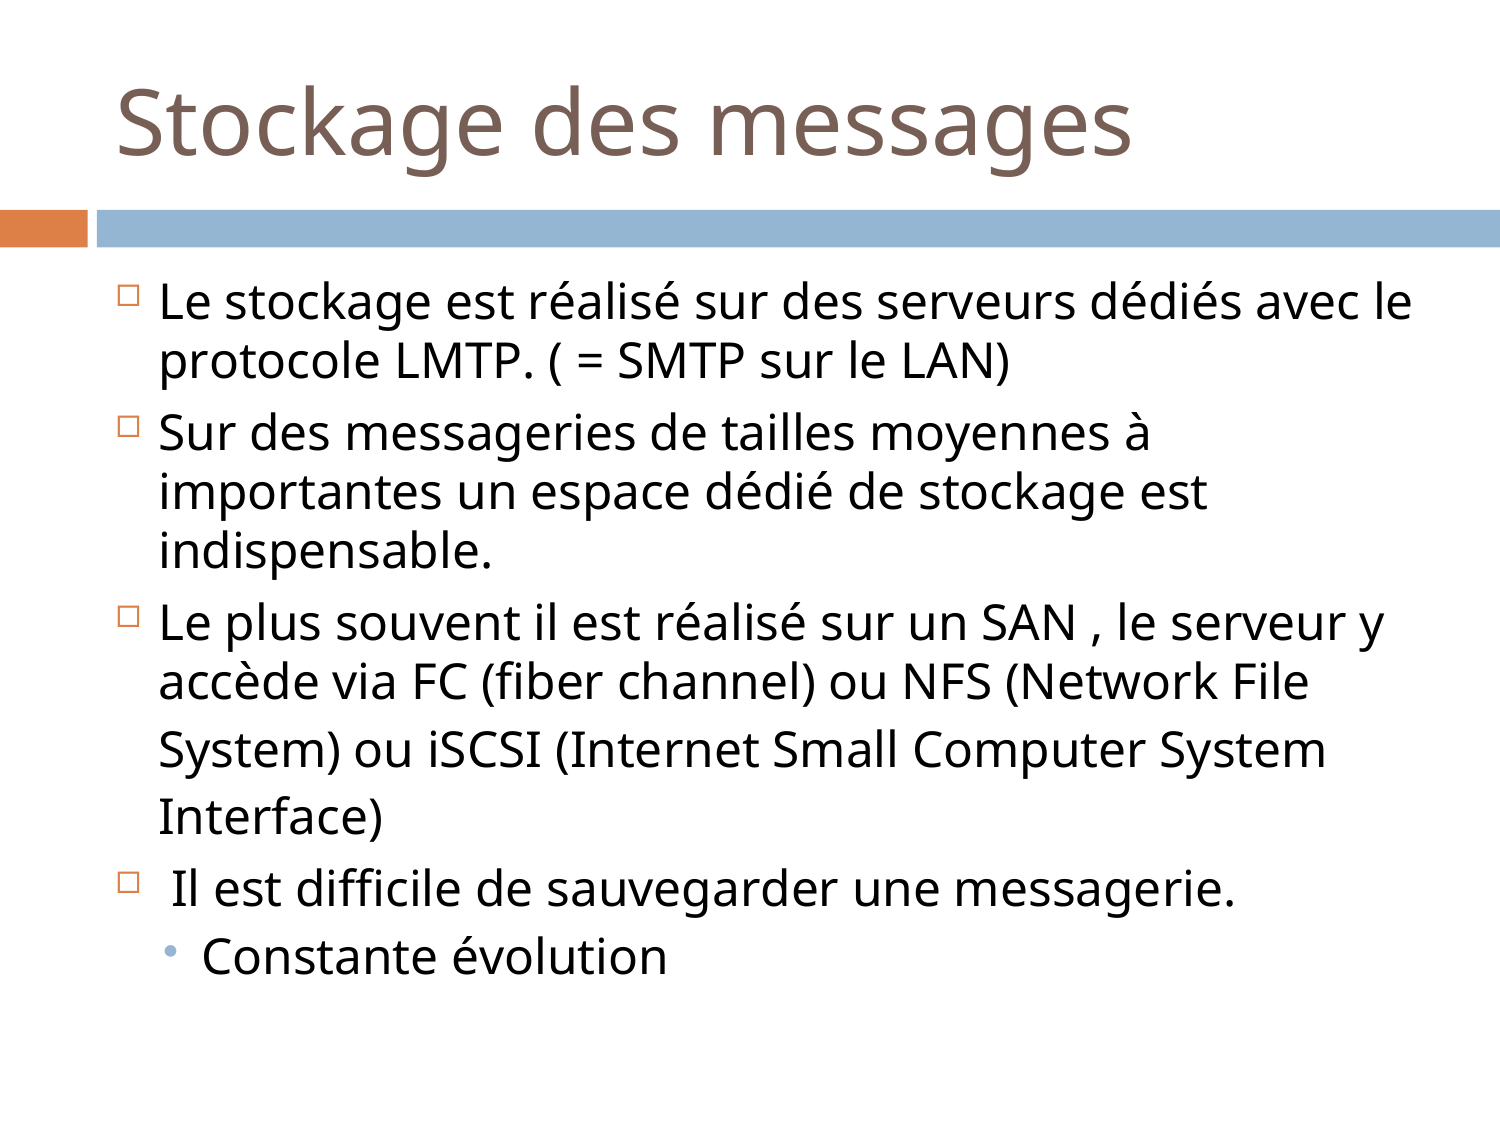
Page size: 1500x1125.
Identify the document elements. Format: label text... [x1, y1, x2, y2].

title Stockage des messages [100, 37, 1438, 201]
list Le stockage est réalisé sur des serveurs dédiés avec le protocole LMTP. ( = SMTP sur le LAN) Sur des messageries de tailles moyennes à importantes un espace dédié de stockage est indispensable. Le plus souvent il est réalisé sur un SAN , le serveur y accède via FC (fiber channel) ou NFS (Network File System) ou iSCSI (Internet Small Computer System Interface) Il est difficile de sauvegarder une messagerie. Constante évolution [100, 262, 1438, 1000]
